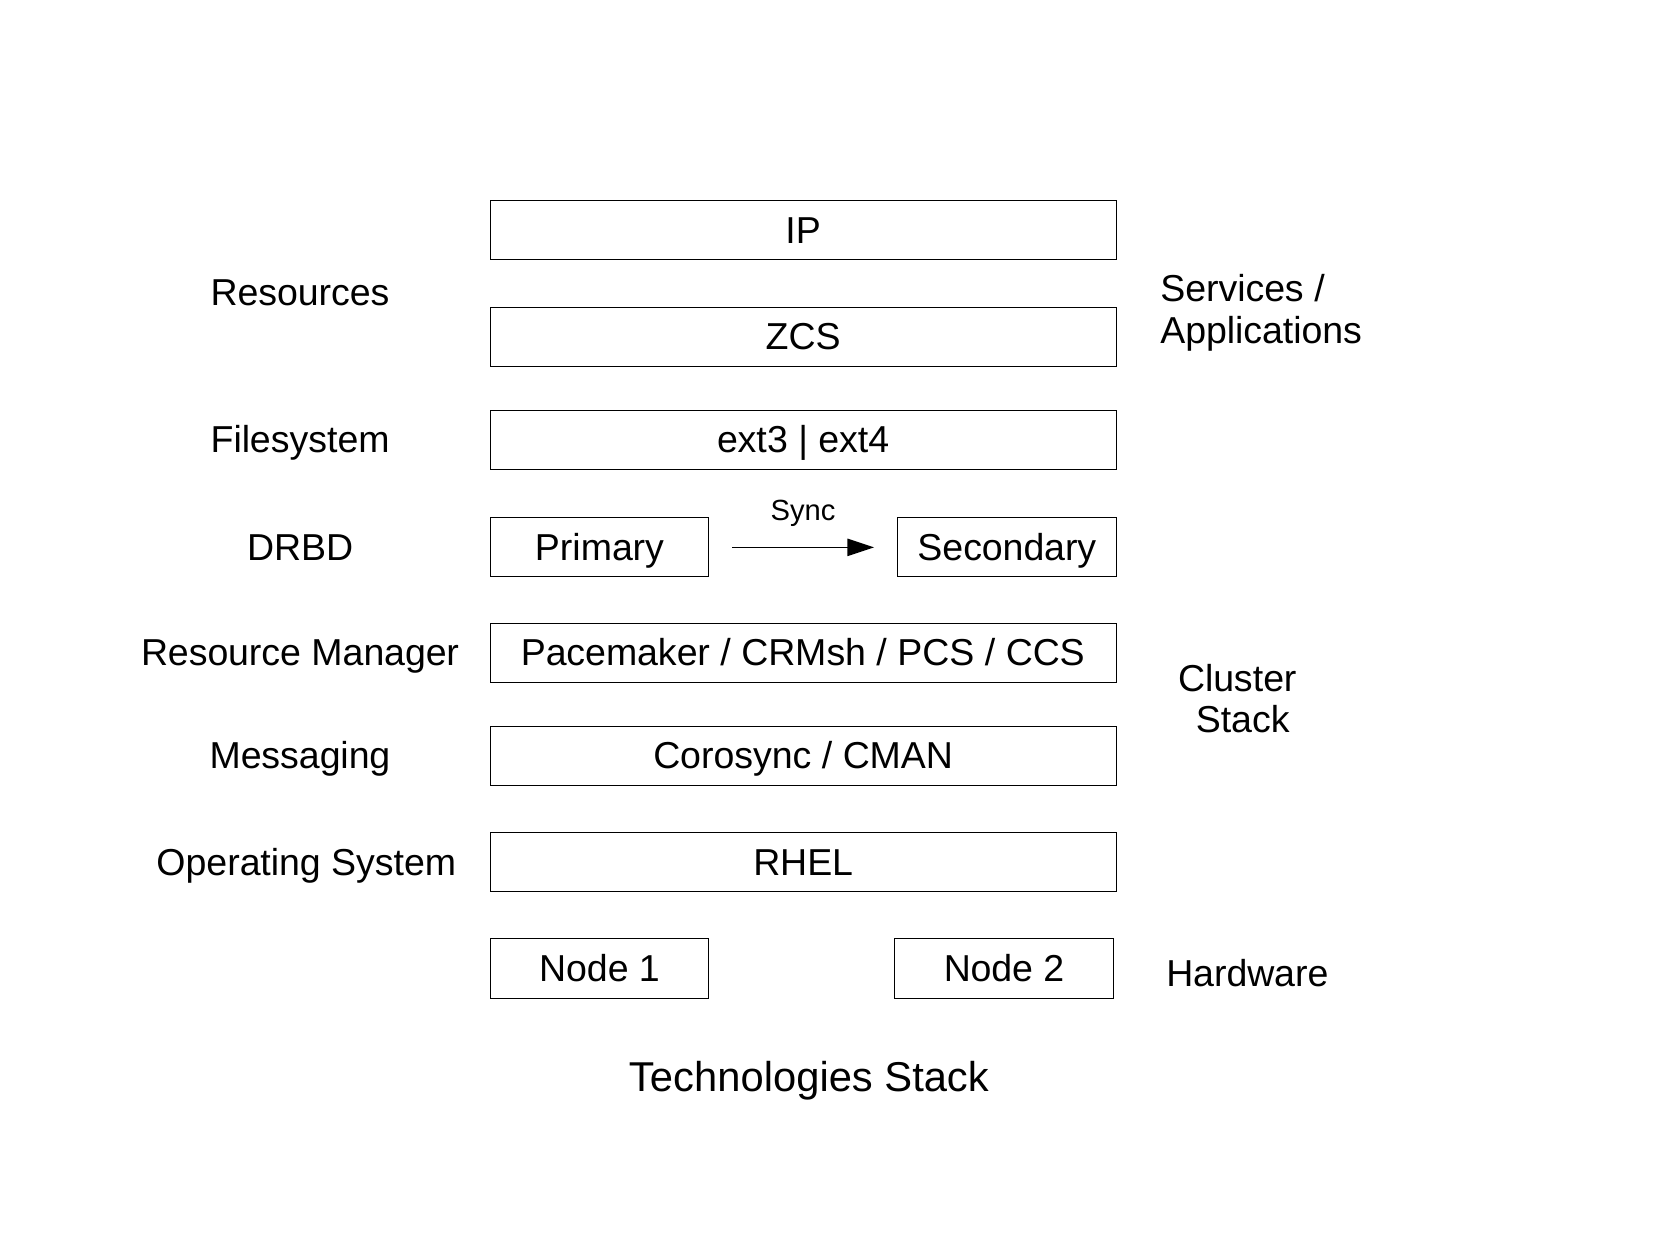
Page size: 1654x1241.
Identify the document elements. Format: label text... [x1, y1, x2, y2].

text_box Secondary [897, 517, 1117, 577]
text_box Operating System [141, 833, 472, 933]
text_box Resource Manager [126, 624, 474, 681]
text_box Cluster Stack [1163, 649, 1323, 749]
text_box Hardware [1151, 944, 1344, 1002]
text_box Node 2 [894, 938, 1114, 999]
text_box Resources [195, 263, 405, 321]
text_box Services / Applications [1145, 259, 1377, 359]
text_box Technologies Stack [614, 1046, 1004, 1146]
text_box RHEL [490, 832, 1117, 892]
text_box ZCS [490, 307, 1117, 367]
text_box Primary [490, 517, 709, 577]
text_box IP [490, 200, 1117, 260]
text_box Sync [755, 486, 851, 535]
text_box Filesystem [195, 411, 405, 469]
text_box Node 1 [490, 938, 709, 999]
text_box Pacemaker / CRMsh / PCS / CCS [490, 623, 1117, 683]
text_box Messaging [194, 727, 406, 785]
text_box DRBD [232, 518, 368, 576]
text_box Corosync / CMAN [490, 726, 1117, 786]
text_box ext3 | ext4 [490, 410, 1117, 470]
